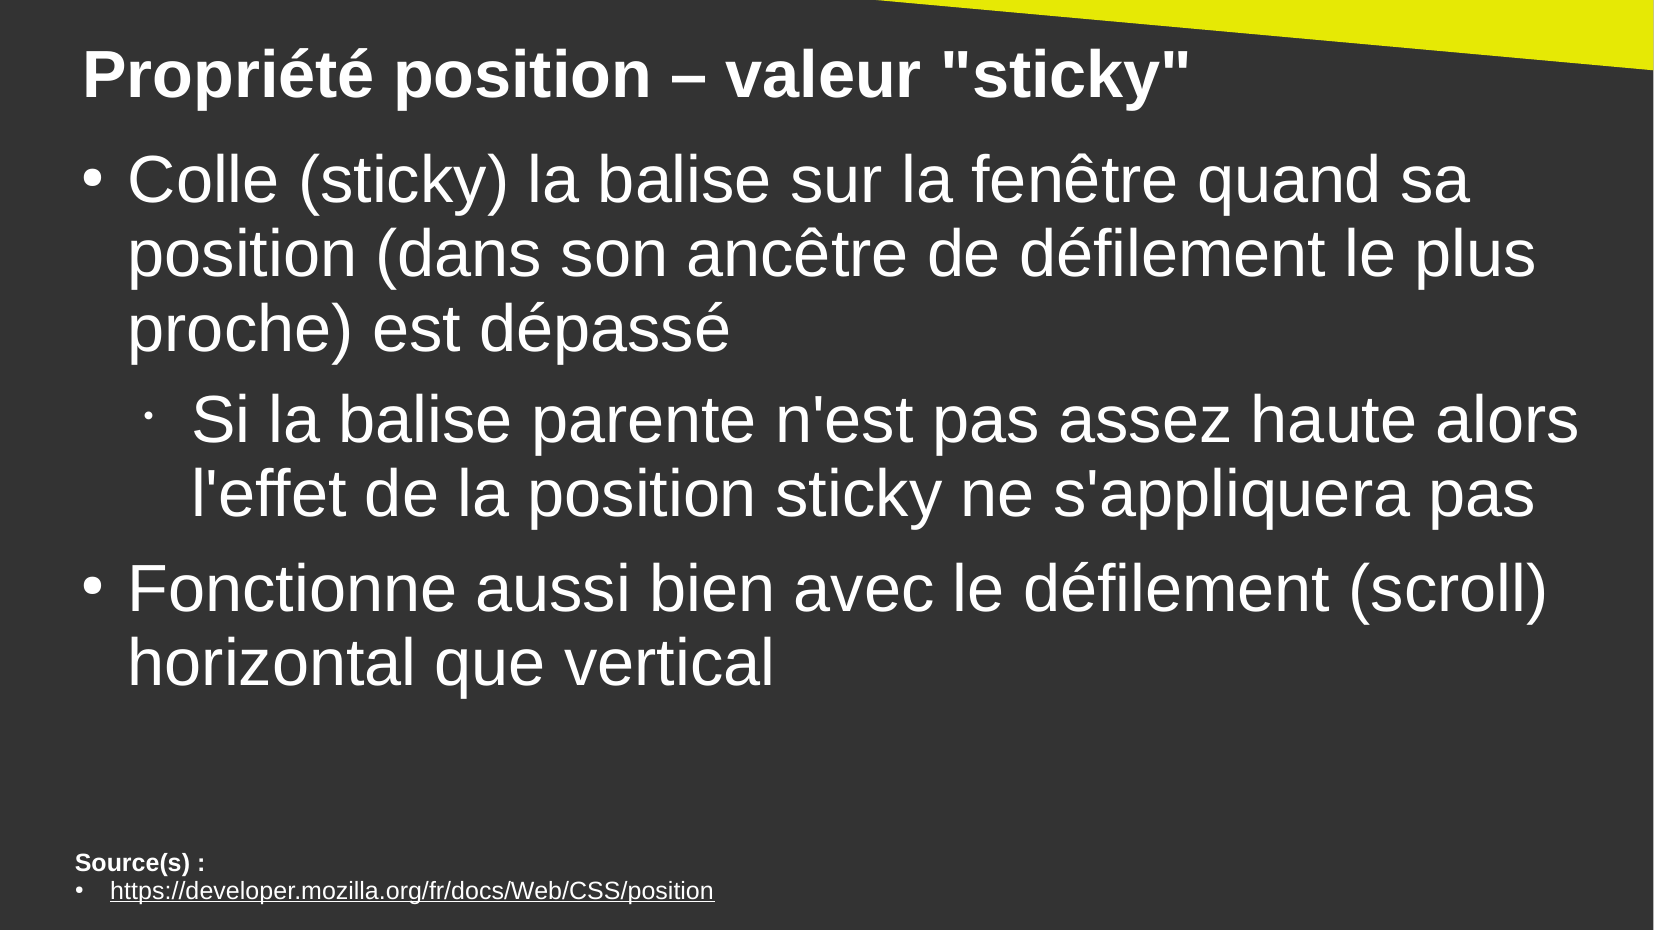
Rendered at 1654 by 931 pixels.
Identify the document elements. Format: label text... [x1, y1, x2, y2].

list Colle (sticky) la balise sur la fenêtre quand sa position (dans son ancêtre de défilement le plus proche) est dépassé Si la balise parente n'est pas assez haute alors l'effet de la position sticky ne s'appliquera pas Fonctionne aussi bien avec le défilement (scroll) horizontal que vertical [64, 141, 1604, 709]
text_box [875, 0, 1654, 71]
text_box Source(s) : https://developer.mozilla.org/fr/docs/Web/CSS/position [60, 841, 1546, 931]
title Propriété position – valeur "sticky" [82, 37, 1571, 114]
